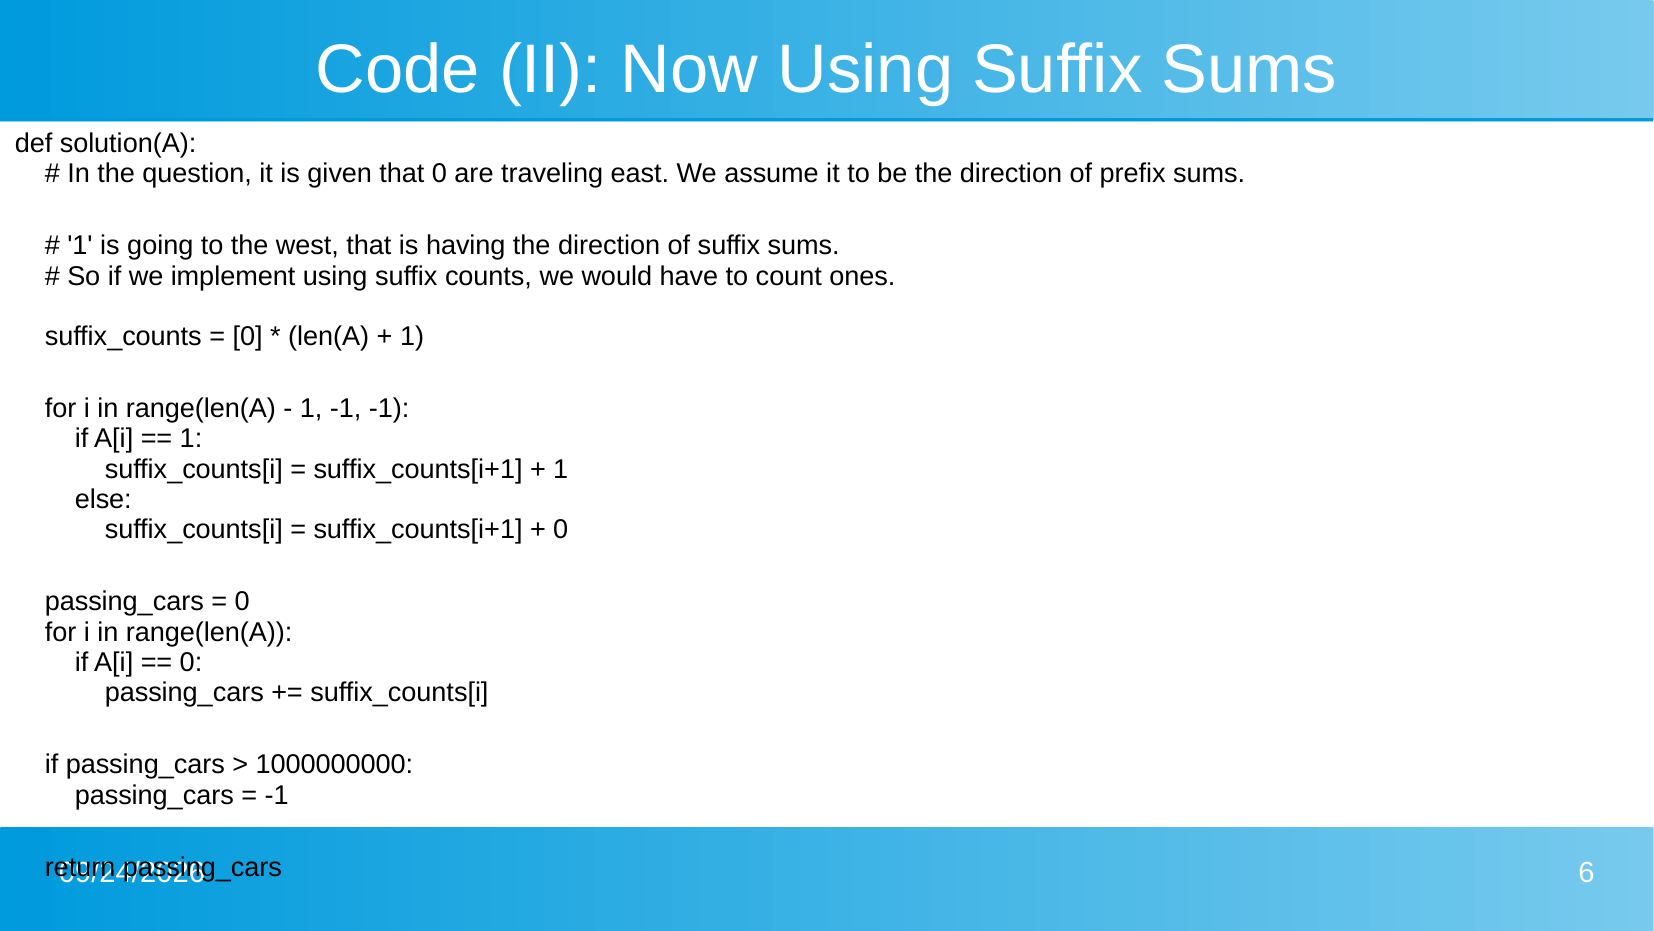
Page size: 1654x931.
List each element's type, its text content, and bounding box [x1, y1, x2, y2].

text_box def solution(A): # In the question, it is given that 0 are traveling east. We assume it to be the direction of prefix sums. # '1' is going to the west, that is having the direction of suffix sums. # So if we implement using suffix counts, we would have to count ones. suffix_counts = [0] * (len(A) + 1) for i in range(len(A) - 1, -1, -1): if A[i] == 1: suffix_counts[i] = suffix_counts[i+1] + 1 else: suffix_counts[i] = suffix_counts[i+1] + 0 passing_cars = 0 for i in range(len(A)): if A[i] == 0: passing_cars += suffix_counts[i] if passing_cars > 1000000000: passing_cars = -1 return passing_cars [0, 120, 1651, 931]
title Code (II): Now Using Suffix Sums [59, 29, 1595, 108]
